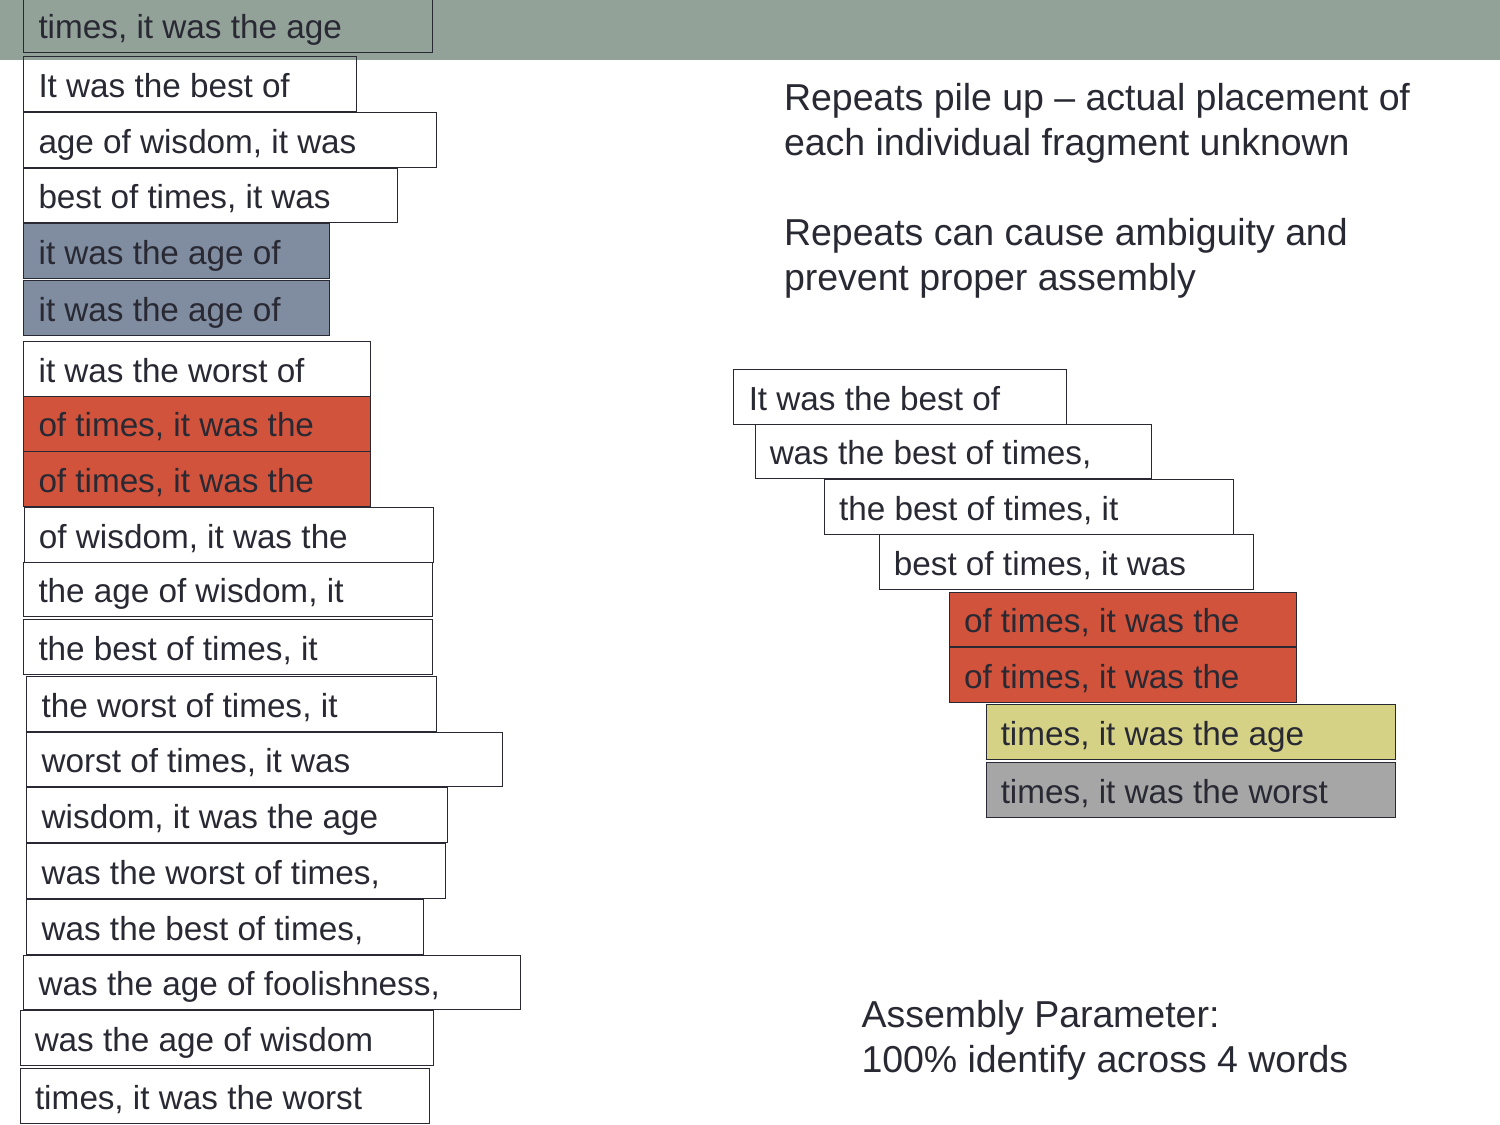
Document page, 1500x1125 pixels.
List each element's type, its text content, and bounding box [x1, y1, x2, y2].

text_box It was the best of [733, 369, 1067, 425]
text_box was the worst of times, [26, 843, 446, 899]
text_box of times, it was the [949, 647, 1297, 703]
text_box best of times, it was [879, 534, 1254, 590]
text_box was the best of times, [755, 424, 1152, 479]
text_box times, it was the age [23, 0, 433, 53]
text_box age of wisdom, it was [23, 112, 437, 168]
text_box worst of times, it was [26, 732, 503, 787]
text_box it was the worst of [23, 341, 371, 396]
text_box the worst of times, it [26, 676, 437, 732]
text_box wisdom, it was the age [26, 787, 448, 843]
text_box Repeats pile up – actual placement of each individual fragment unknown Repeats can cause ambiguity and prevent proper assembly [769, 65, 1442, 306]
text_box the best of times, it [23, 619, 433, 675]
text_box the age of wisdom, it [23, 562, 433, 617]
text_box it was the age of [23, 280, 330, 336]
text_box the best of times, it [824, 479, 1234, 535]
text_box times, it was the worst [986, 762, 1396, 818]
text_box of times, it was the [23, 451, 371, 507]
text_box of times, it was the [23, 396, 371, 451]
text_box of wisdom, it was the [24, 507, 434, 563]
text_box Assembly Parameter: 100% identify across 4 words [846, 982, 1442, 1088]
text_box was the age of wisdom [20, 1010, 434, 1066]
text_box times, it was the age [986, 704, 1396, 760]
text_box was the best of times, [26, 899, 424, 955]
text_box was the age of foolishness, [23, 955, 521, 1010]
text_box of times, it was the [949, 592, 1297, 647]
text_box It was the best of [23, 56, 357, 112]
text_box it was the age of [23, 223, 330, 279]
text_box times, it was the worst [20, 1068, 430, 1124]
text_box best of times, it was [23, 168, 398, 223]
